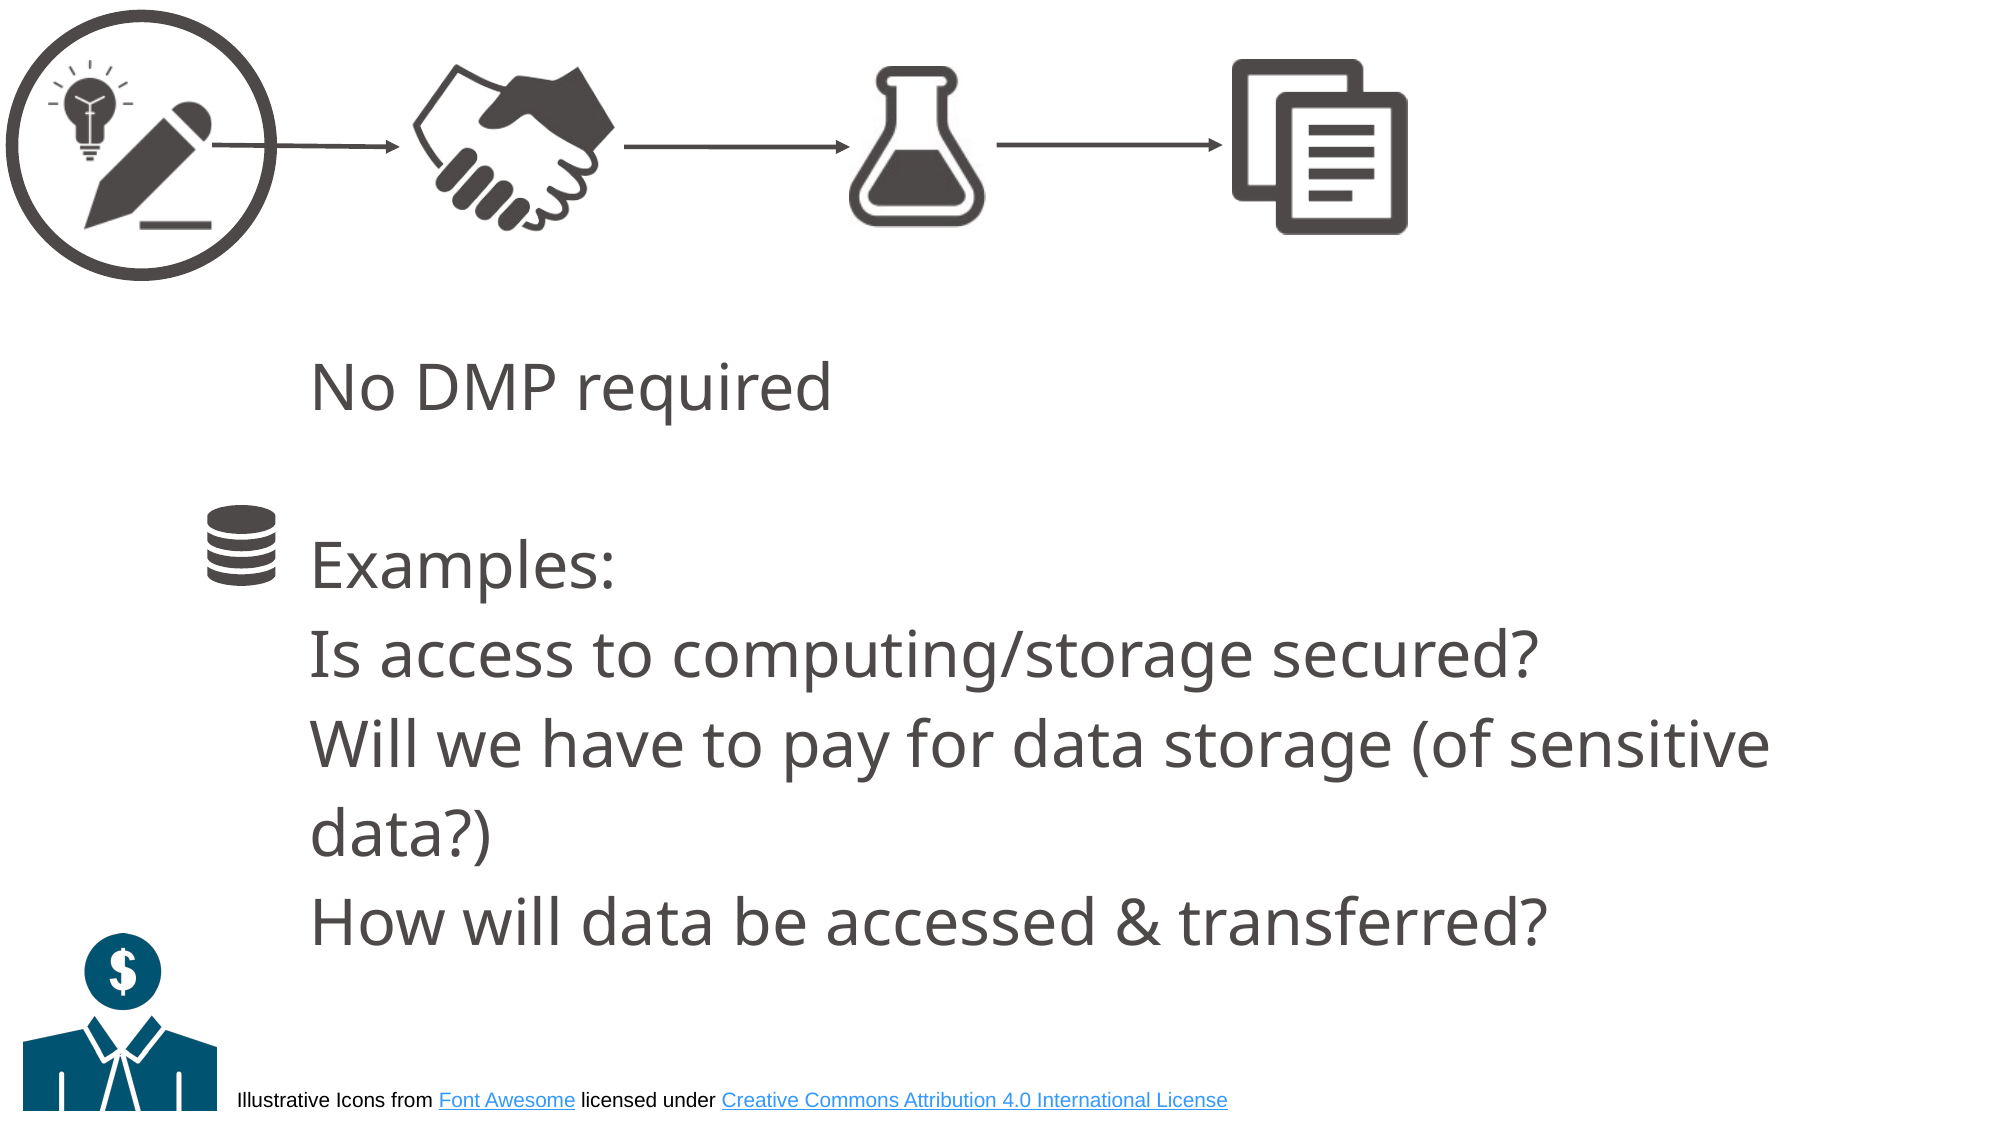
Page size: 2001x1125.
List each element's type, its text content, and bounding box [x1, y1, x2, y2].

text_box Illustrative Icons from Font Awesome licensed under Creative Commons Attribution 4.0 International License [221, 1046, 294, 1125]
picture [399, 38, 625, 256]
picture [48, 60, 213, 230]
picture [60, 1072, 64, 1111]
text_box [207, 505, 276, 534]
picture [1232, 59, 1408, 235]
picture [23, 933, 217, 1111]
text_box [207, 549, 276, 569]
text_box No DMP required Examples: Is access to computing/storage secured? Will we have to pay for data storage (of sensitive data?) How will data be accessed & transferred? [294, 319, 1876, 1125]
picture [110, 948, 135, 995]
picture [849, 66, 986, 228]
text_box [207, 566, 276, 586]
text_box [207, 531, 276, 552]
picture [177, 1072, 181, 1111]
